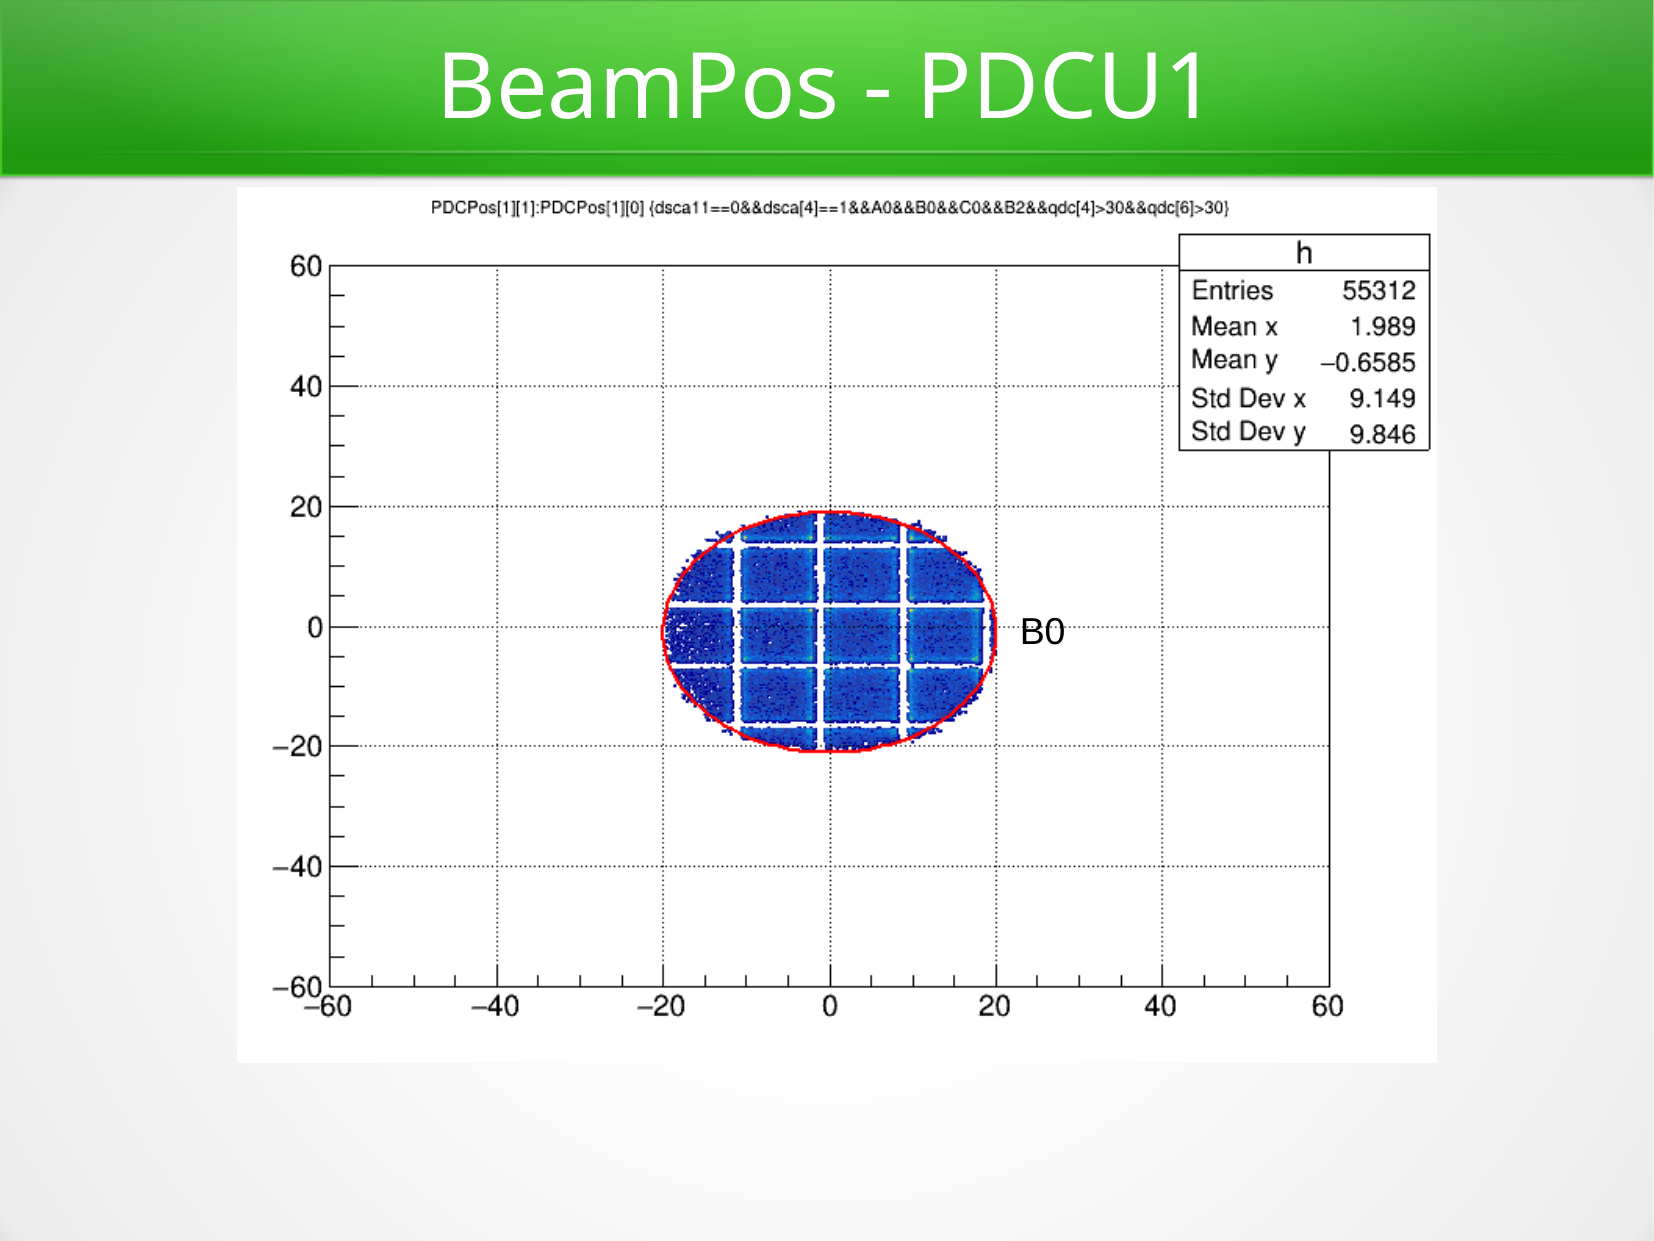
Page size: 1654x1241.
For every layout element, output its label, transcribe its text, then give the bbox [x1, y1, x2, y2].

title BeamPos - PDCU1 [82, 11, 1571, 154]
text_box B0 [1005, 603, 1096, 661]
picture [0, 0, 1654, 1241]
